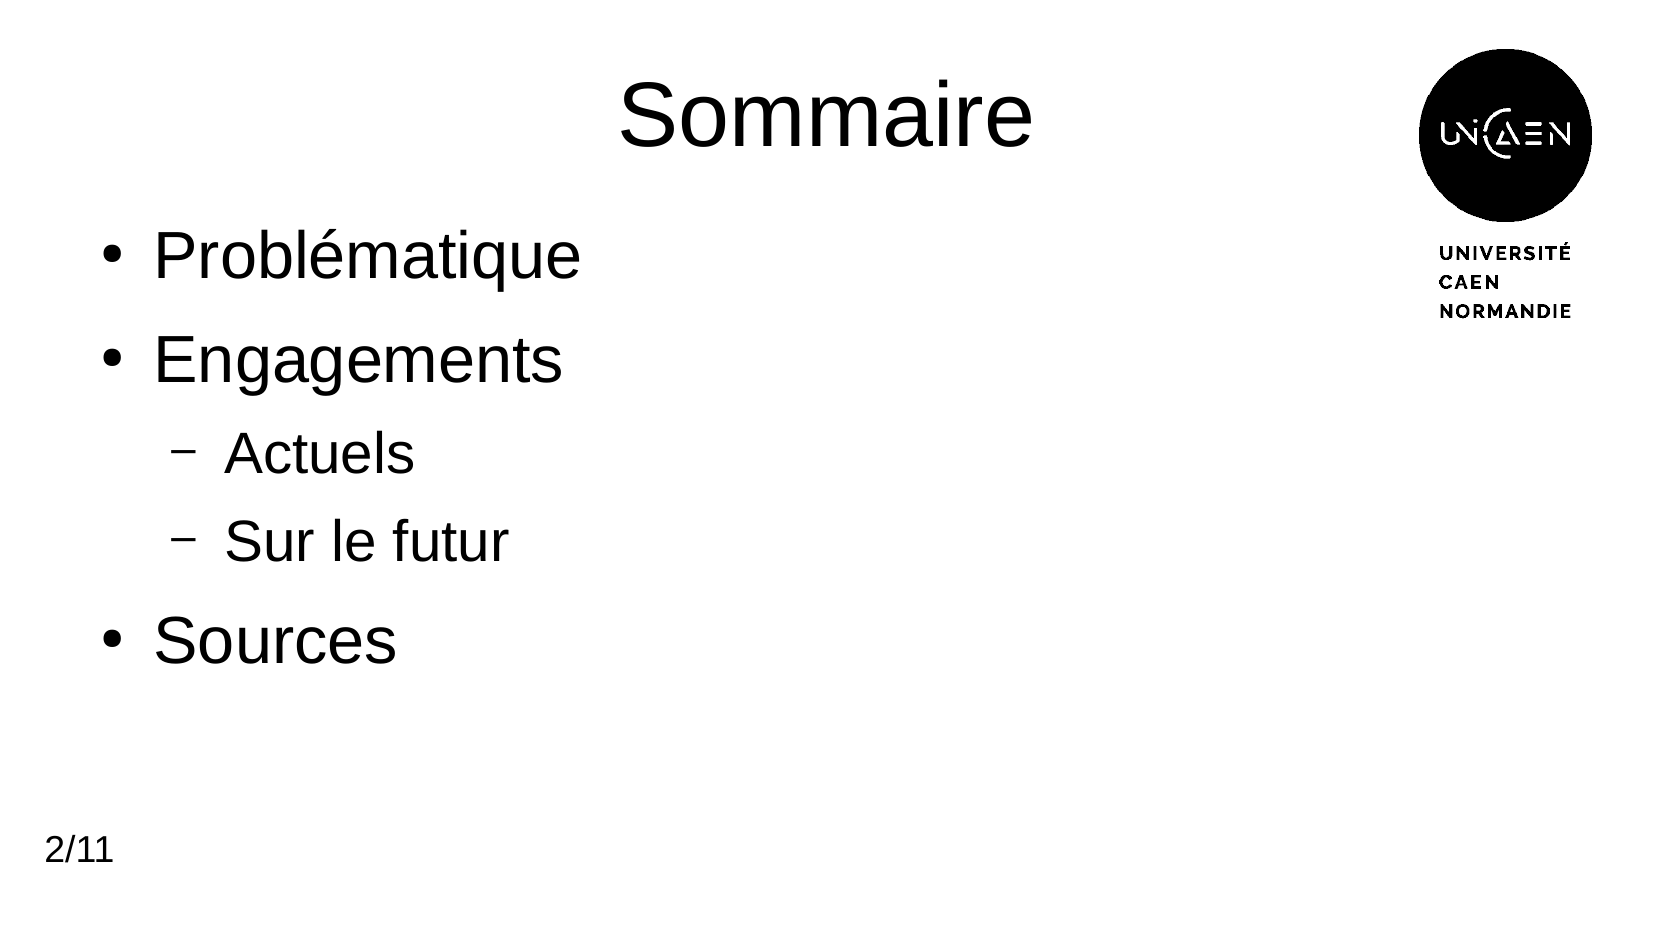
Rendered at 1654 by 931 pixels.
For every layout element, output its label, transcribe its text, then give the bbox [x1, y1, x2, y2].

list Problématique Engagements Actuels Sur le futur Sources [82, 217, 1571, 758]
picture [1417, 43, 1594, 325]
text_box <numéro>/11 [29, 820, 178, 920]
title Sommaire [82, 37, 1571, 193]
